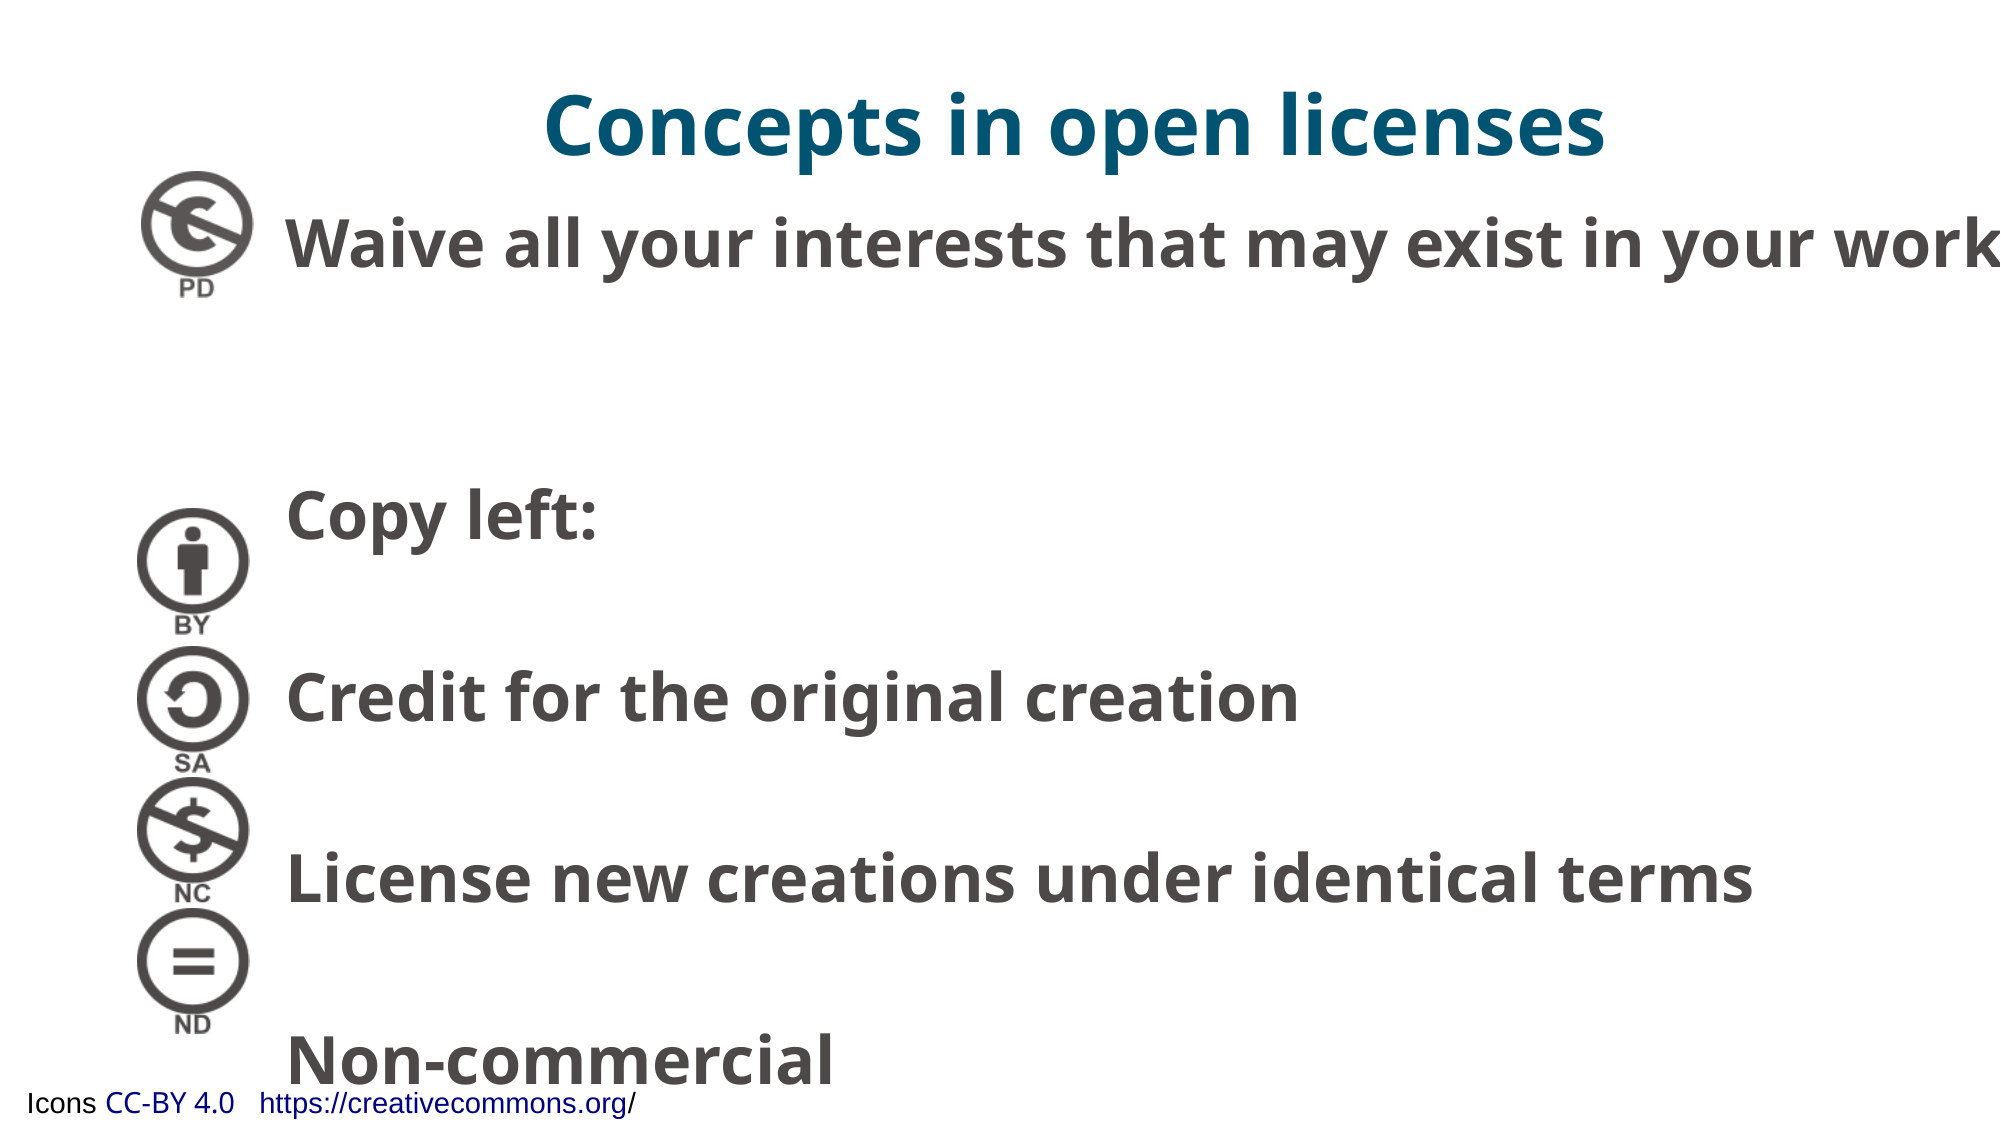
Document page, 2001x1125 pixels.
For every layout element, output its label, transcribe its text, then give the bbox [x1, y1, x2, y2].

text_box Concepts in open licenses [527, 59, 1473, 188]
text_box Waive all your interests that may exist in your work Copy left: Credit for the original creation License new creations under identical terms Non-commercial Cannot be shared with others in adapted form [235, 188, 2000, 1125]
picture [137, 777, 250, 904]
picture [137, 646, 250, 773]
picture [137, 508, 250, 635]
text_box Icons CC-BY 4.0 https://creativecommons.org/ [11, 1074, 653, 1125]
picture [137, 908, 250, 1034]
picture [141, 171, 254, 298]
